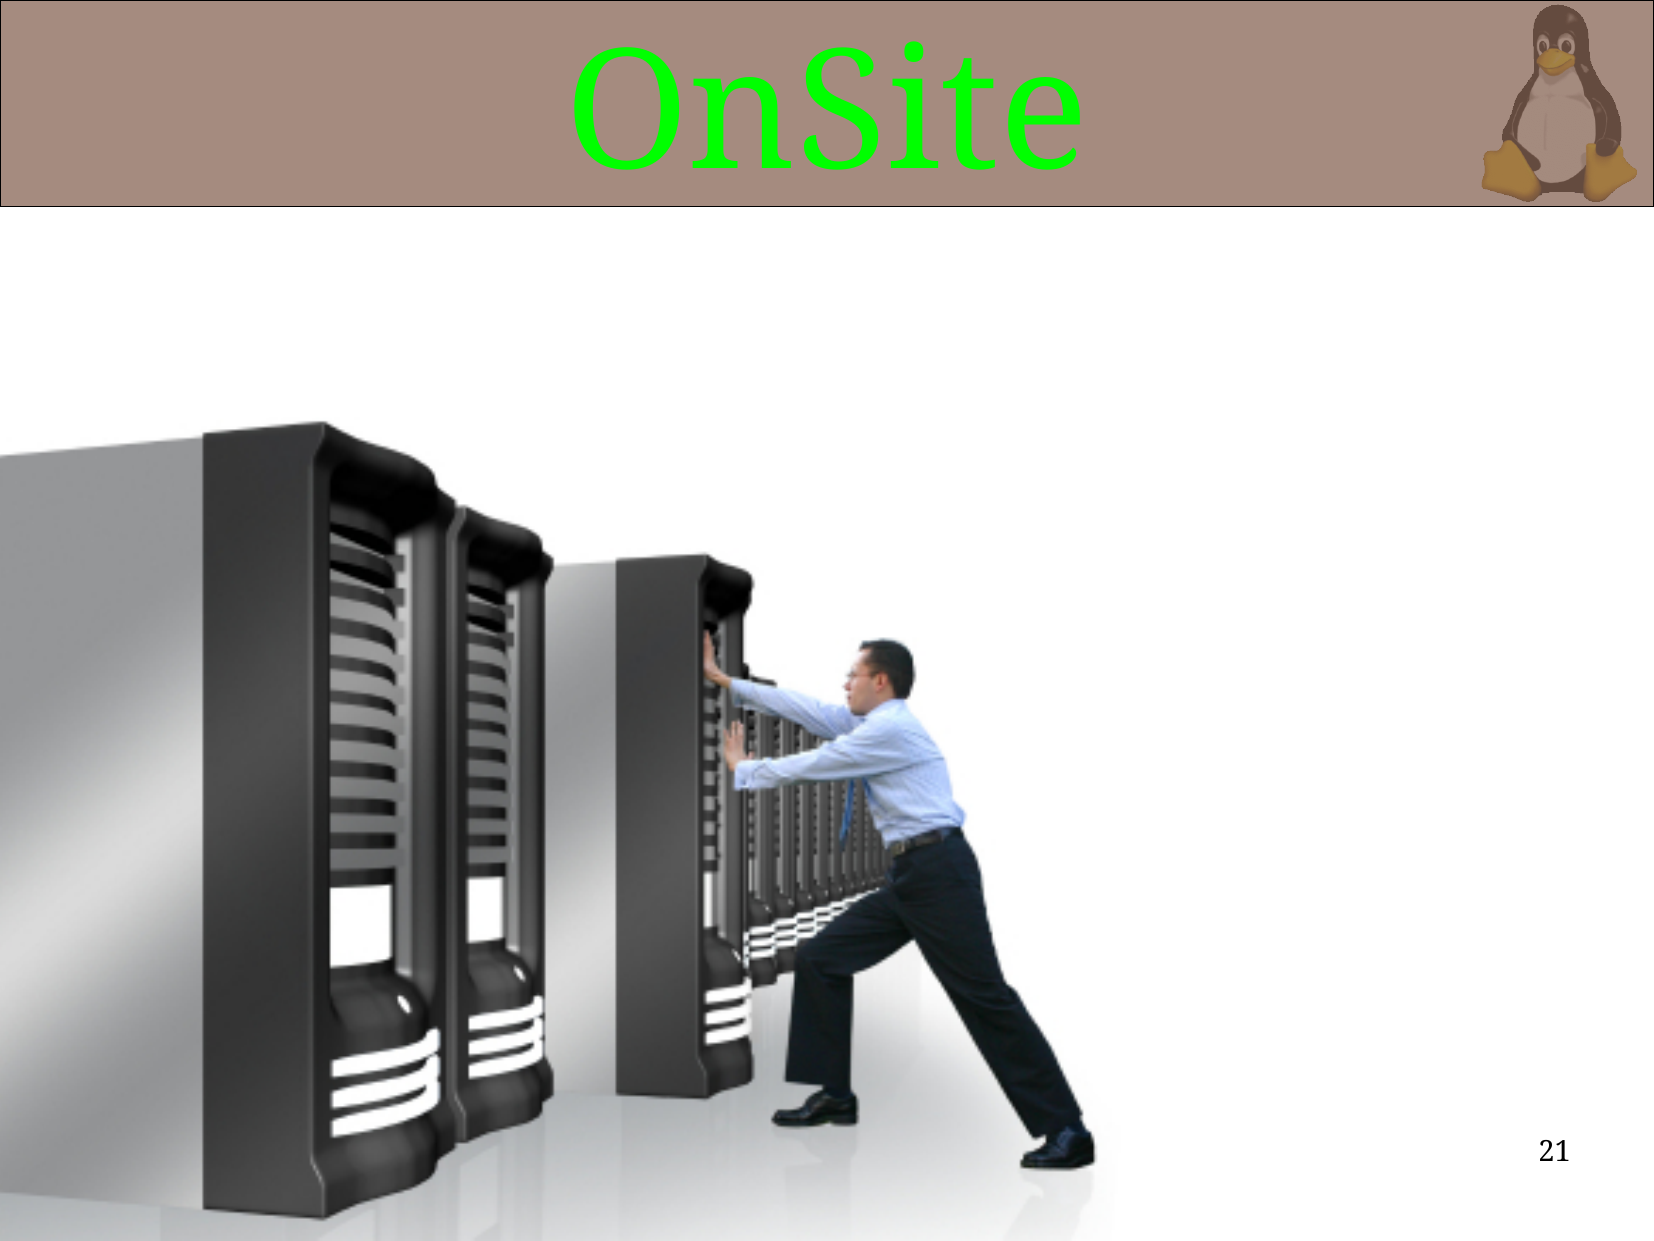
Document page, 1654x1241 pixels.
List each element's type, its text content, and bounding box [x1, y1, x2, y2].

picture [0, 417, 1143, 1241]
text_box OnSite [0, 0, 1654, 207]
